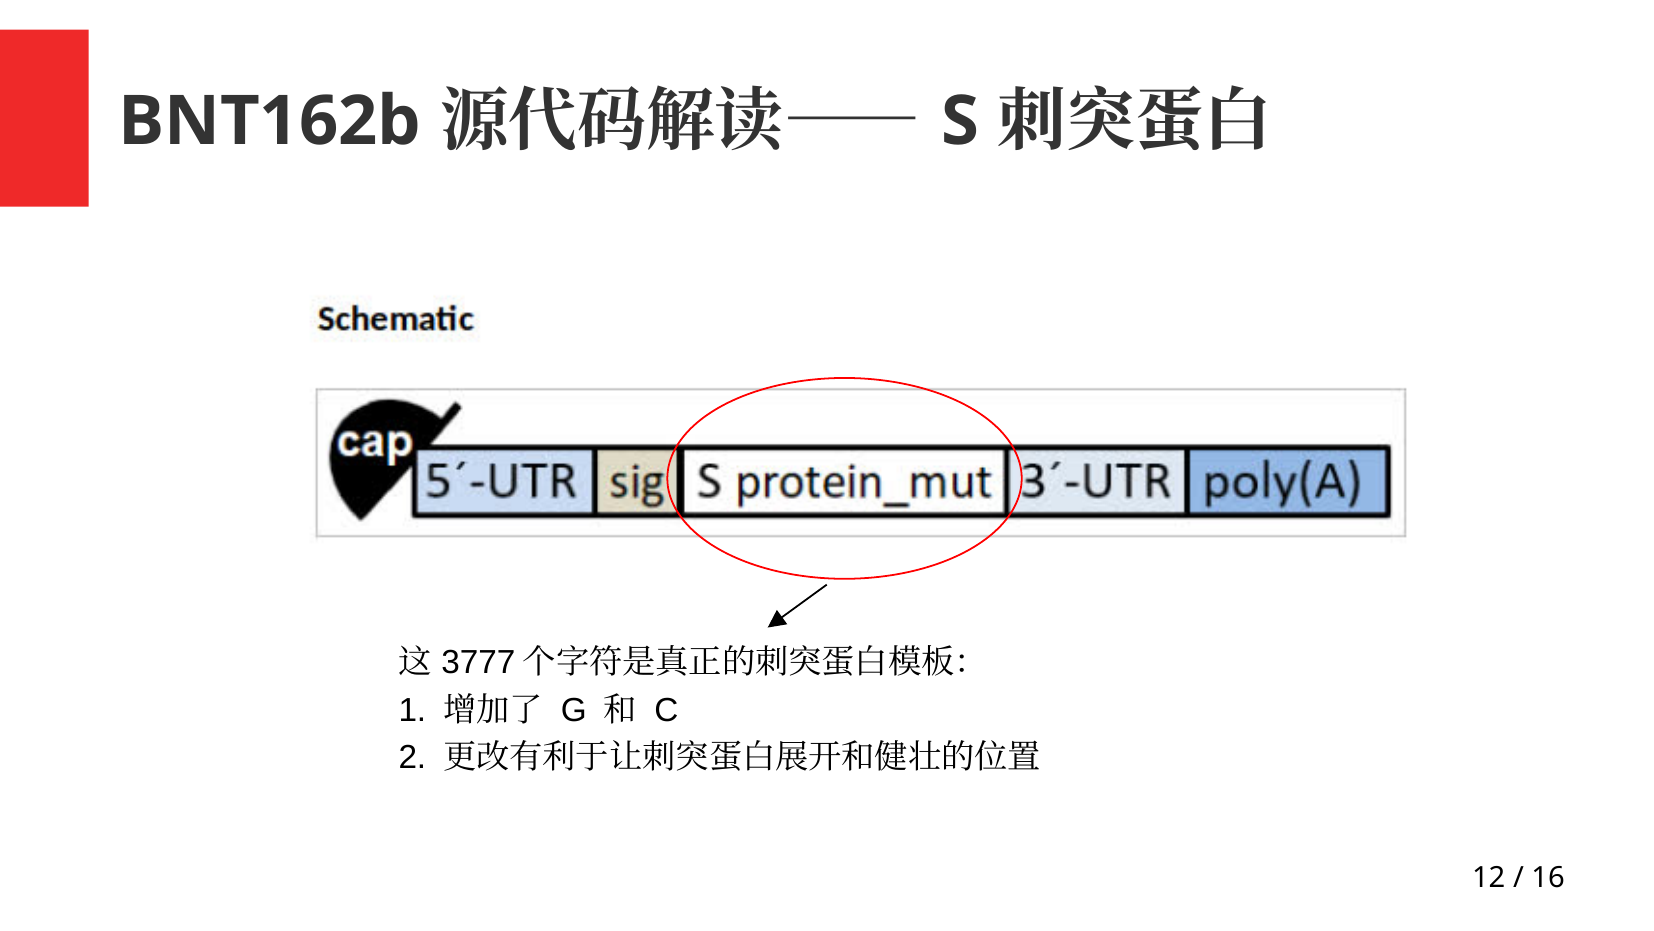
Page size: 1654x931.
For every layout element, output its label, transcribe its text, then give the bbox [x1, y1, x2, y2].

text_box 这3777个字符是真正的刺突蛋白模板： 1. 增加了 G 和 C 2. 更改有利于让刺突蛋白展开和健壮的位置 [383, 627, 1211, 798]
picture [295, 265, 1451, 584]
title BNT162b源代码解读——S刺突蛋白 [118, 37, 1571, 193]
